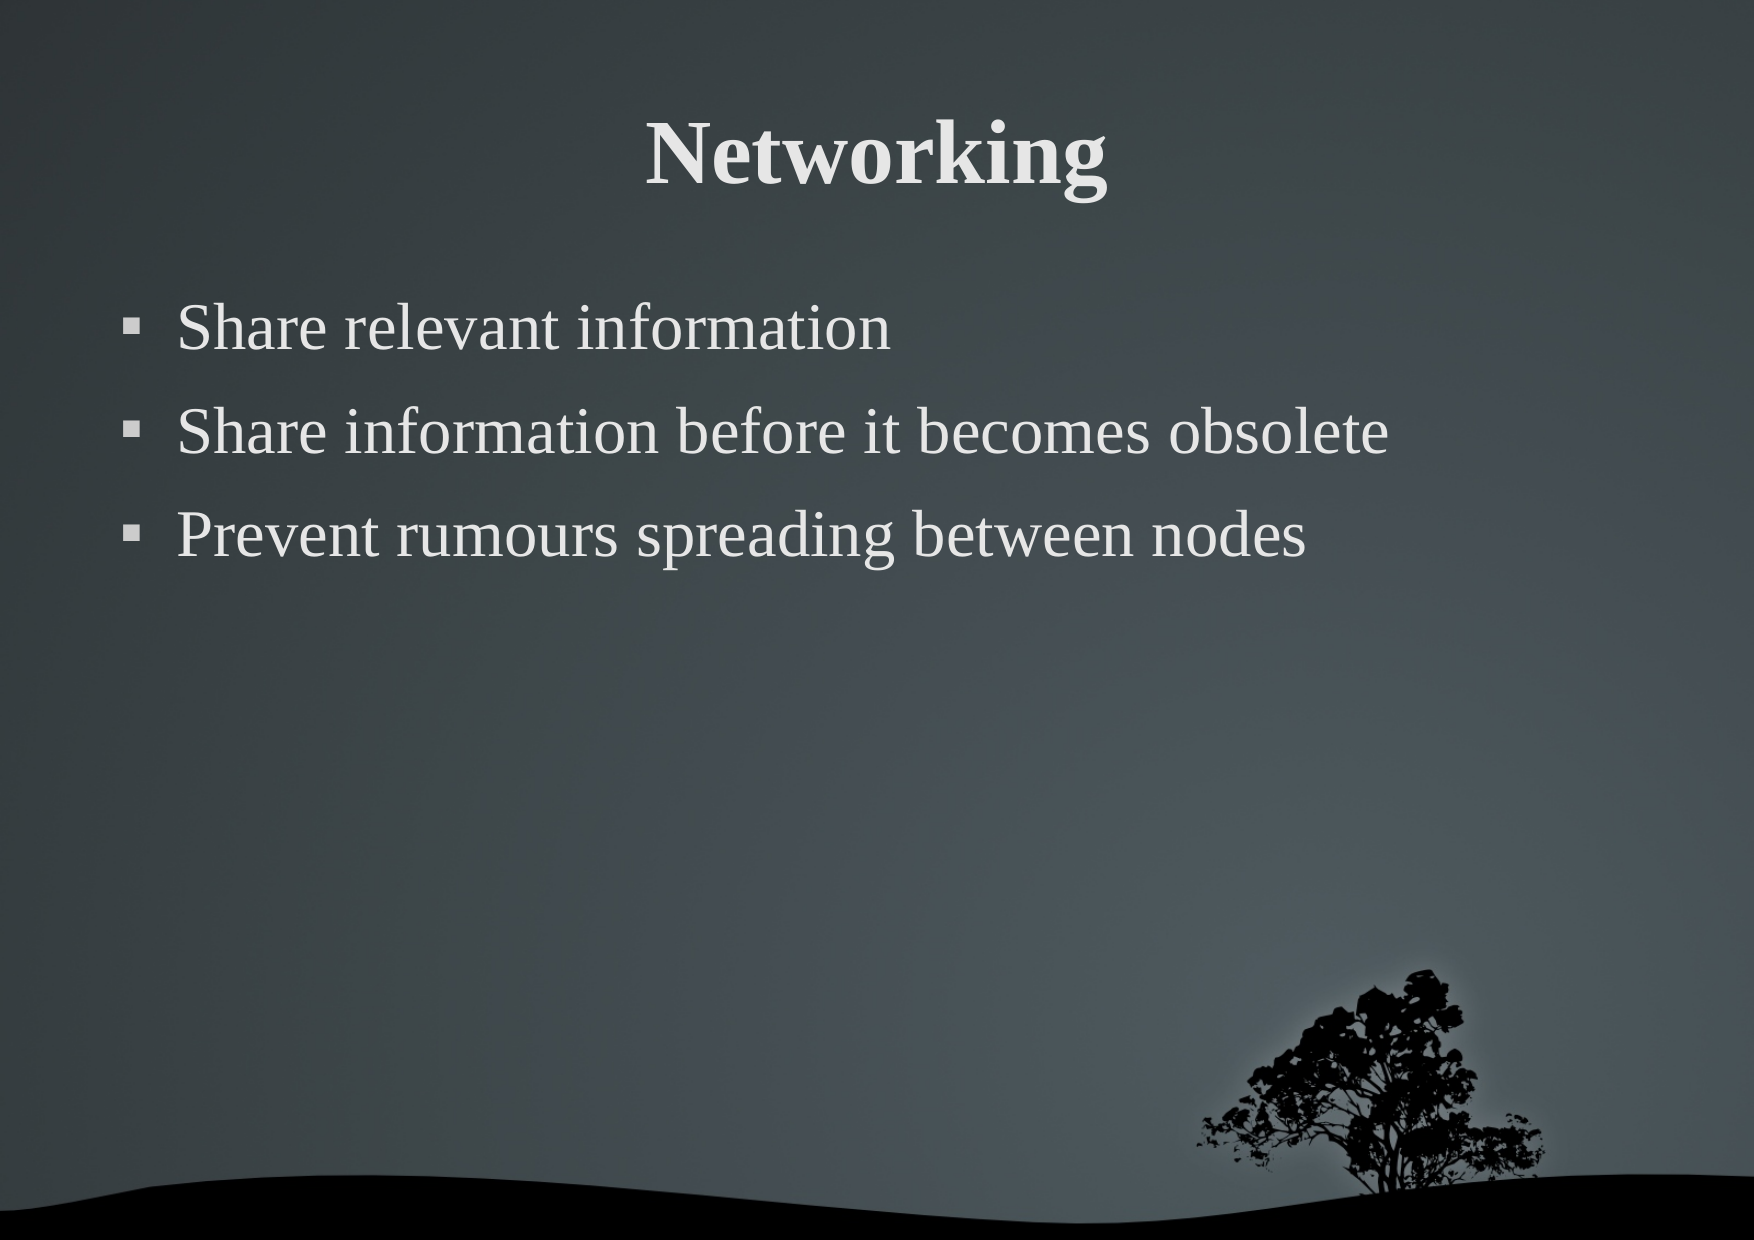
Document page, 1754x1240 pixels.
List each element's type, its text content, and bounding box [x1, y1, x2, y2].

picture [0, 0, 1754, 1240]
title Networking [87, 56, 1667, 249]
list Share relevant information Share information before it becomes obsolete Prevent rumours spreading between nodes [87, 290, 1667, 1094]
